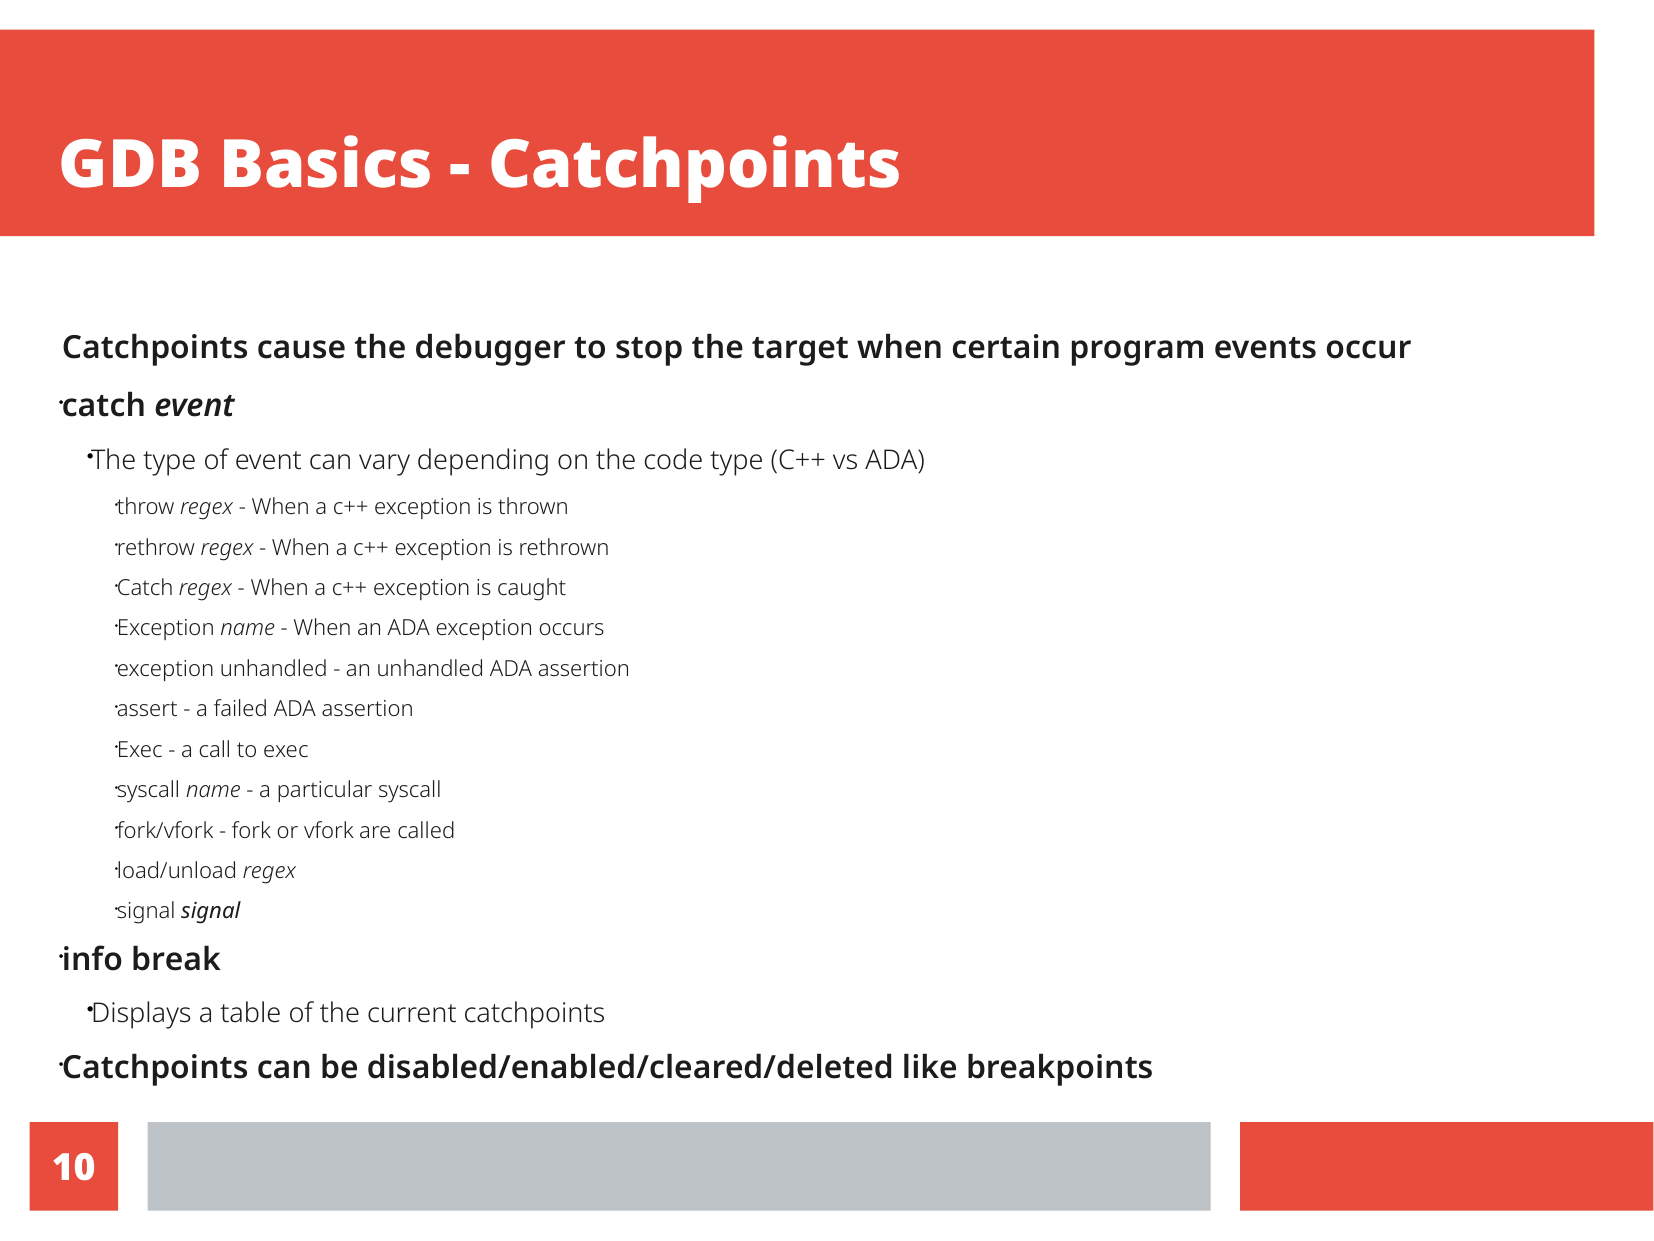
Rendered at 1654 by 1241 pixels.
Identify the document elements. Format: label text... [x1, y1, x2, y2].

list Catchpoints cause the debugger to stop the target when certain program events occur catch event The type of event can vary depending on the code type (C++ vs ADA) throw regex - When a c++ exception is thrown rethrow regex - When a c++ exception is rethrown Catch regex - When a c++ exception is caught Exception name - When an ADA exception occurs exception unhandled - an unhandled ADA assertion assert - a failed ADA assertion Exec - a call to exec syscall name - a particular syscall fork/vfork - fork or vfork are called load/unload regex signal signal info break Displays a table of the current catchpoints Catchpoints can be disabled/enabled/cleared/deleted like breakpoints [59, 324, 1565, 1093]
title GDB Basics - Catchpoints [59, 59, 1595, 207]
